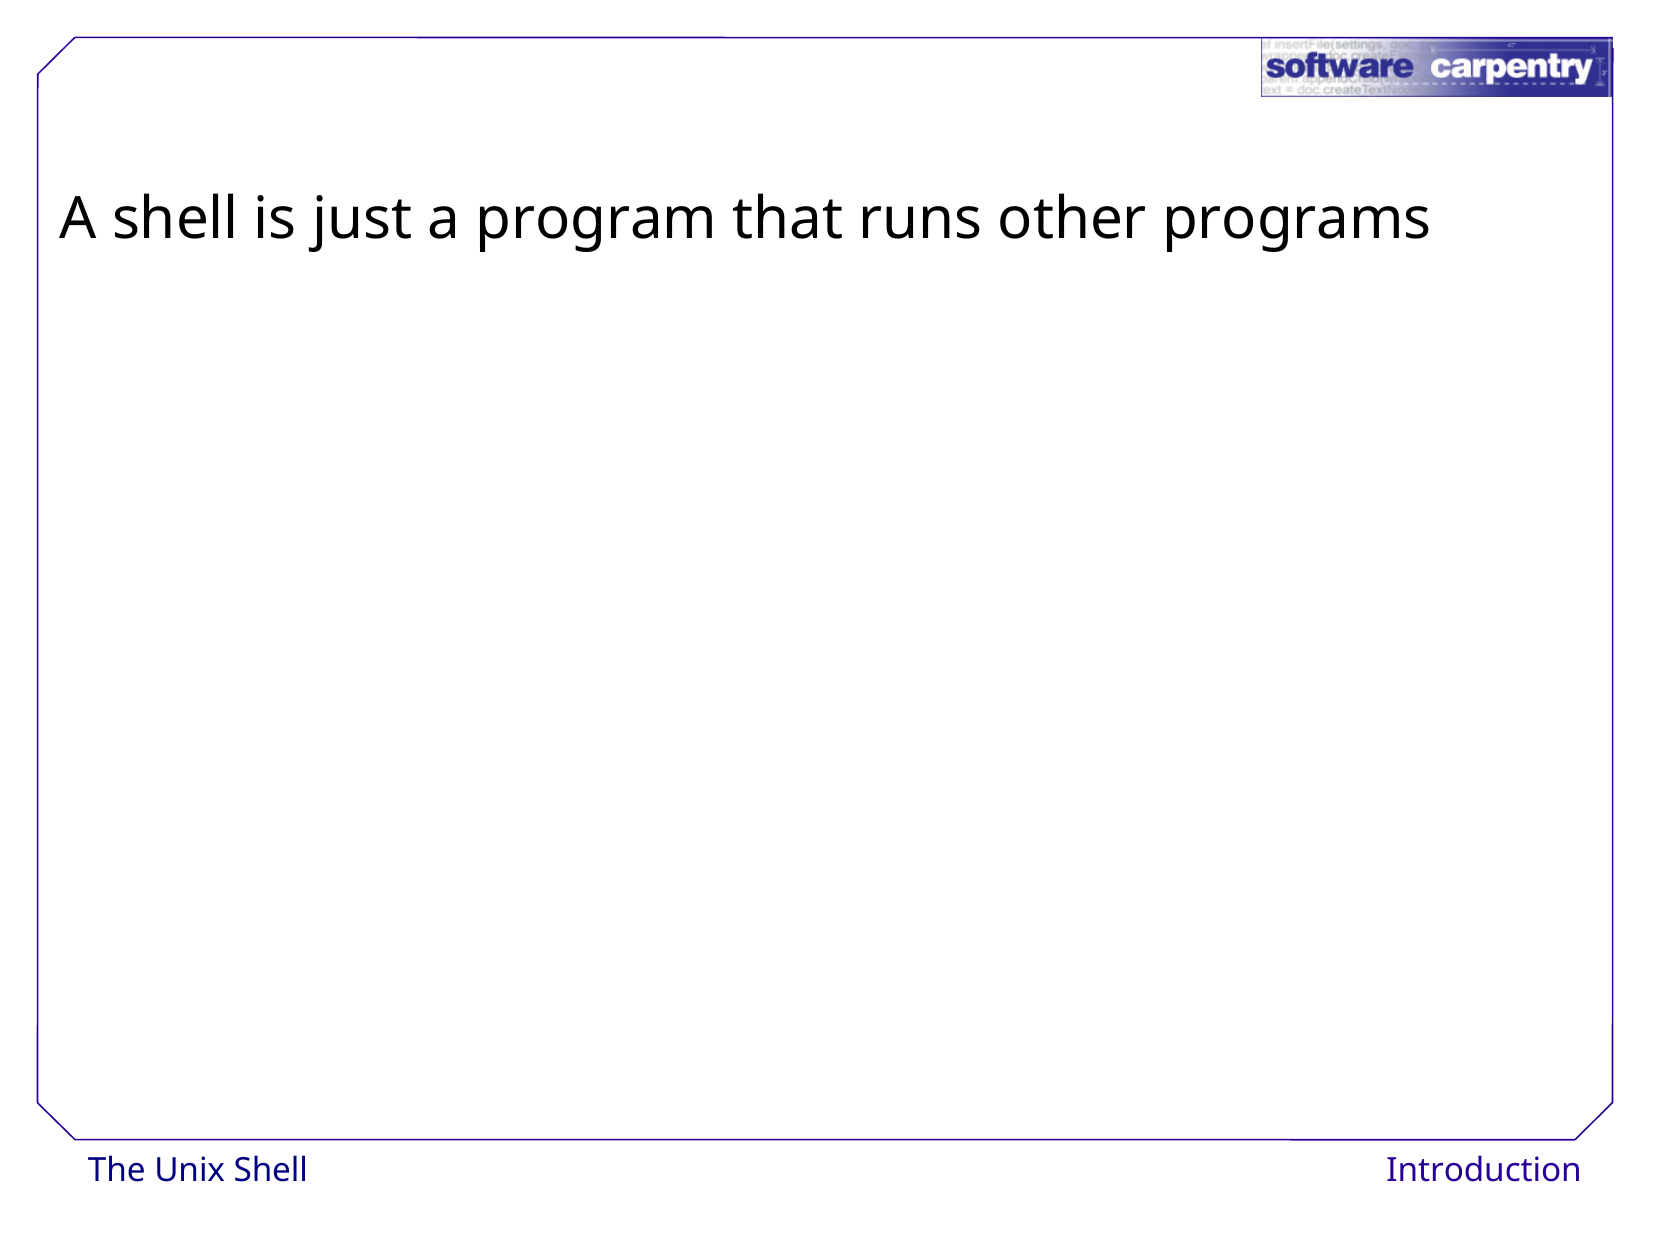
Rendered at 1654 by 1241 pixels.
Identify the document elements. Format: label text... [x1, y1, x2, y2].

text_box A shell is just a program that runs other programs [44, 138, 1598, 259]
picture [1261, 39, 1613, 97]
